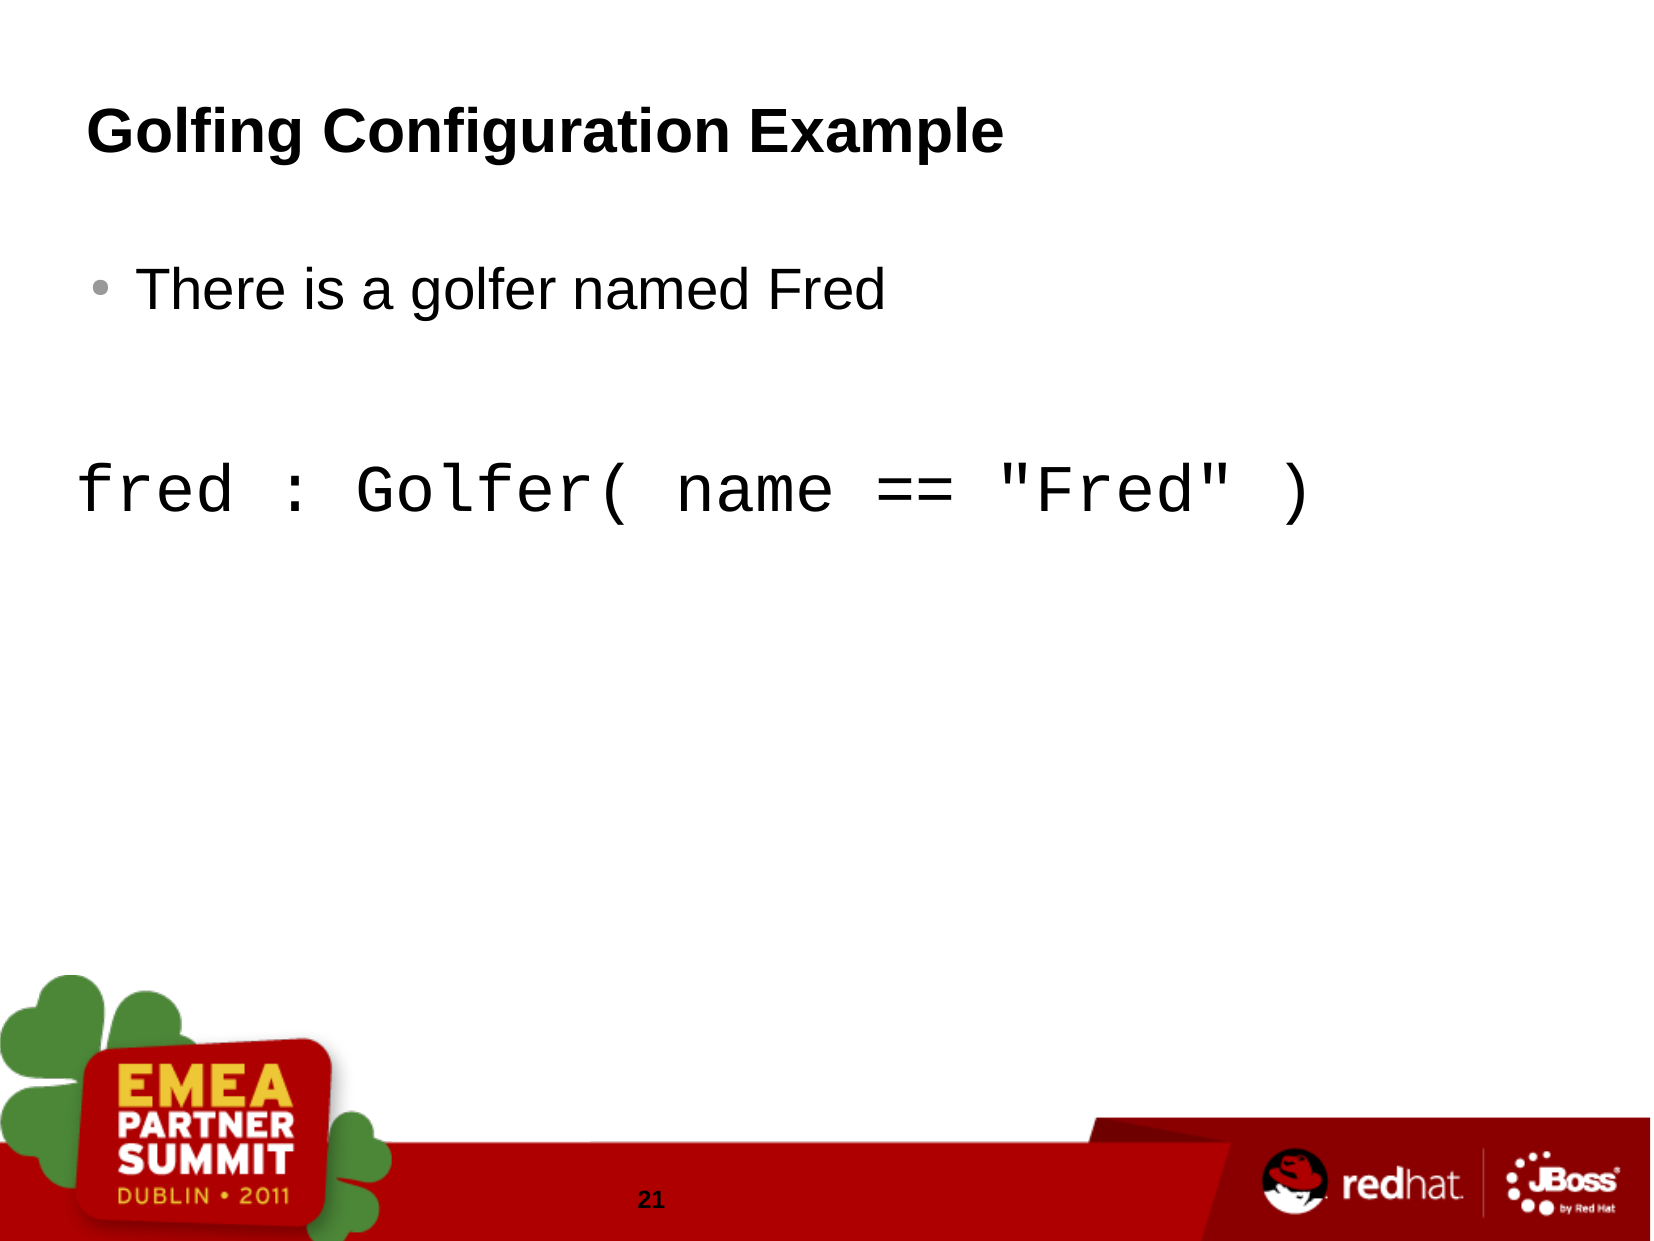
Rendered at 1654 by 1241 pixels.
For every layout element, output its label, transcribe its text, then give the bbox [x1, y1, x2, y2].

title Golfing Configuration Example [86, 37, 1576, 226]
list There is a golfer named Fred fred : Golfer( name == "Fred" ) [75, 256, 1564, 1051]
picture [0, 975, 1651, 1241]
